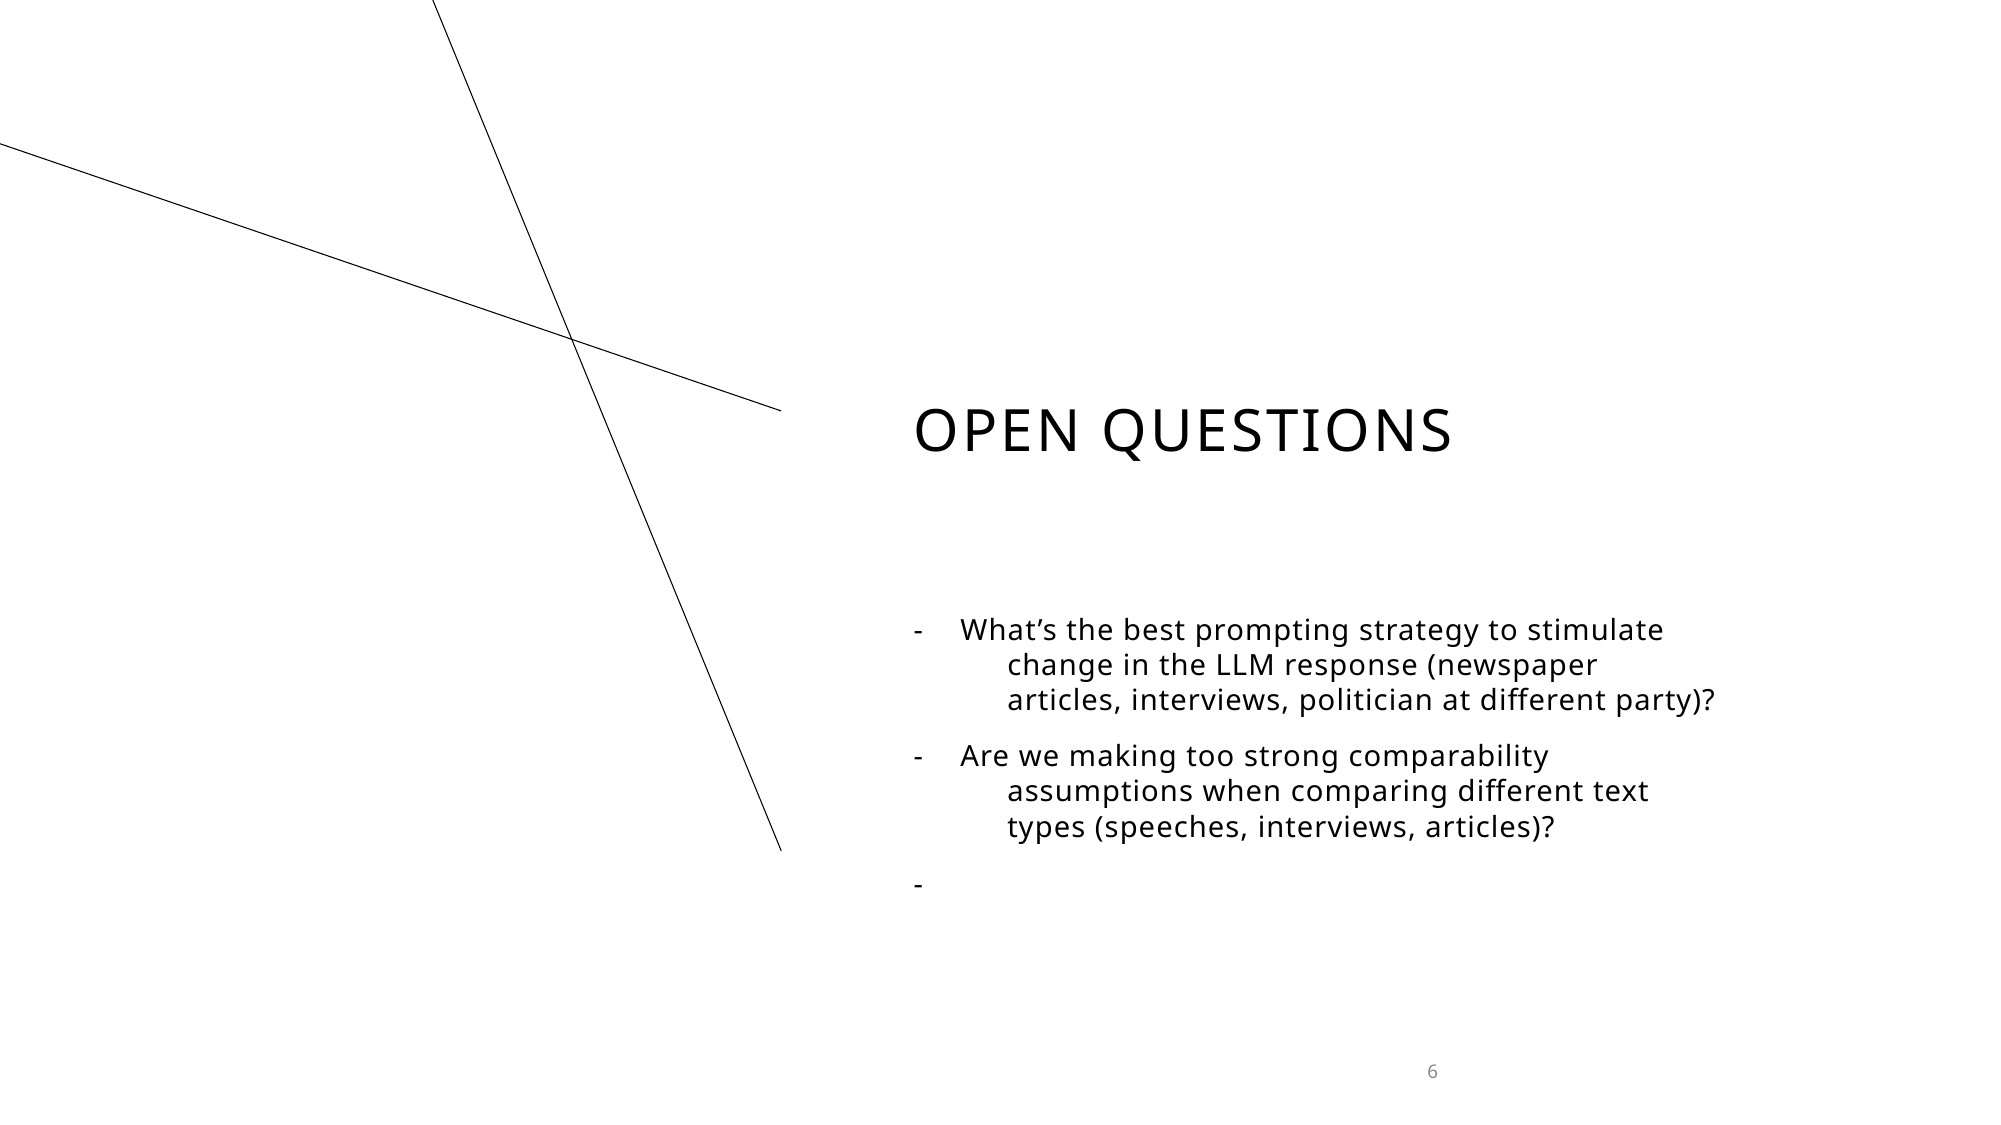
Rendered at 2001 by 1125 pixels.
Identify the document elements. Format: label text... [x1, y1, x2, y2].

list What’s the best prompting strategy to stimulate change in the LLM response (newspaper articles, interviews, politician at different party)? Are we making too strong comparability assumptions when comparing different text types (speeches, interviews, articles)? [898, 541, 1737, 840]
text_box [1412, 1042, 1863, 1103]
title Open Questions [898, 274, 1737, 472]
